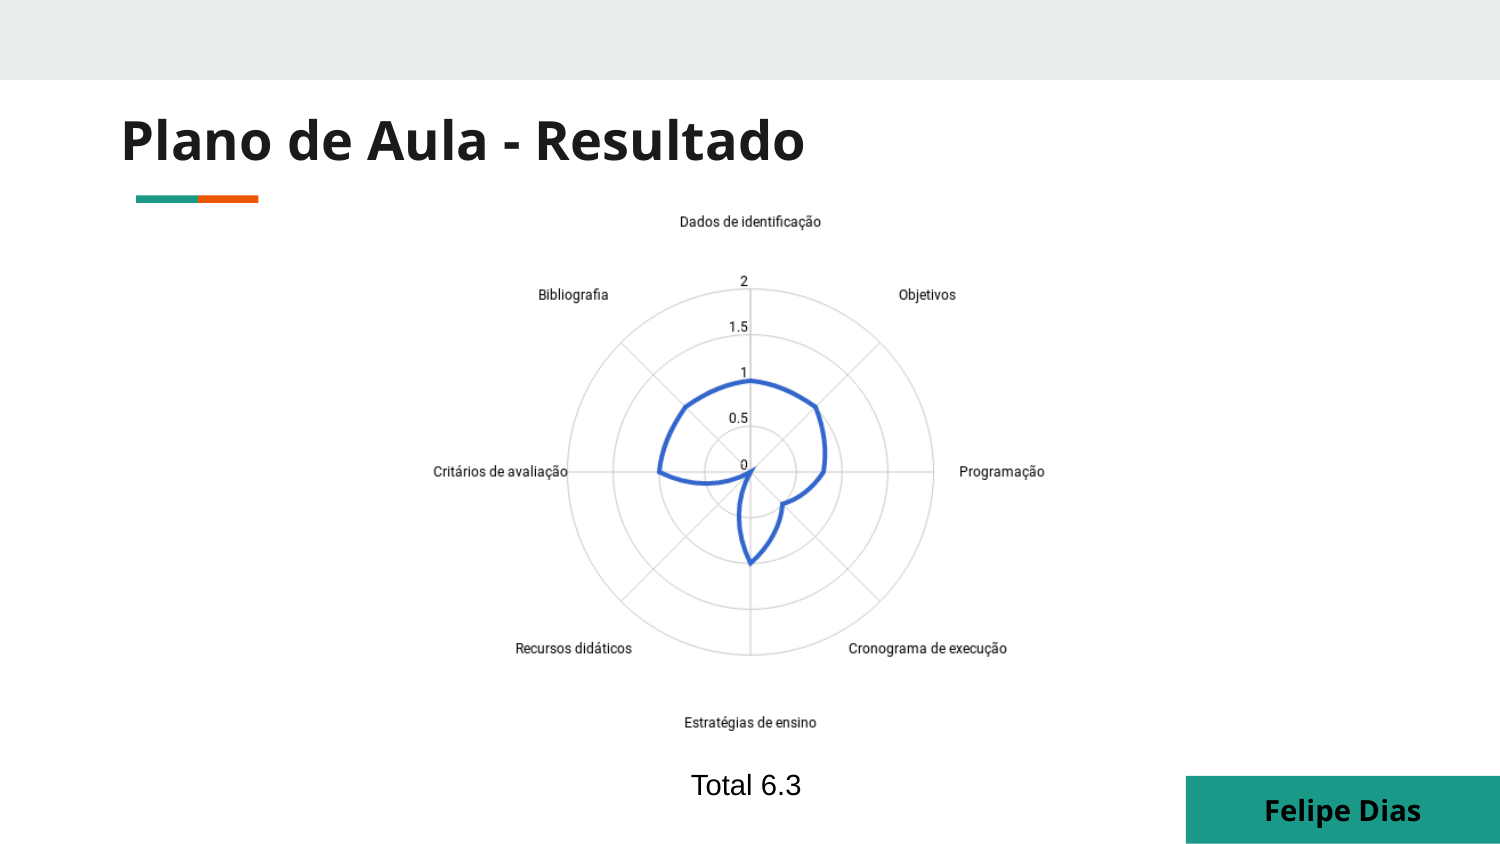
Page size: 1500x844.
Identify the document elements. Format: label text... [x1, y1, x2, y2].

title Plano de Aula - Resultado [105, 91, 1367, 180]
picture [430, 204, 1070, 739]
text_box Total 6.3 [675, 750, 825, 819]
text_box Felipe Dias [1185, 775, 1500, 844]
